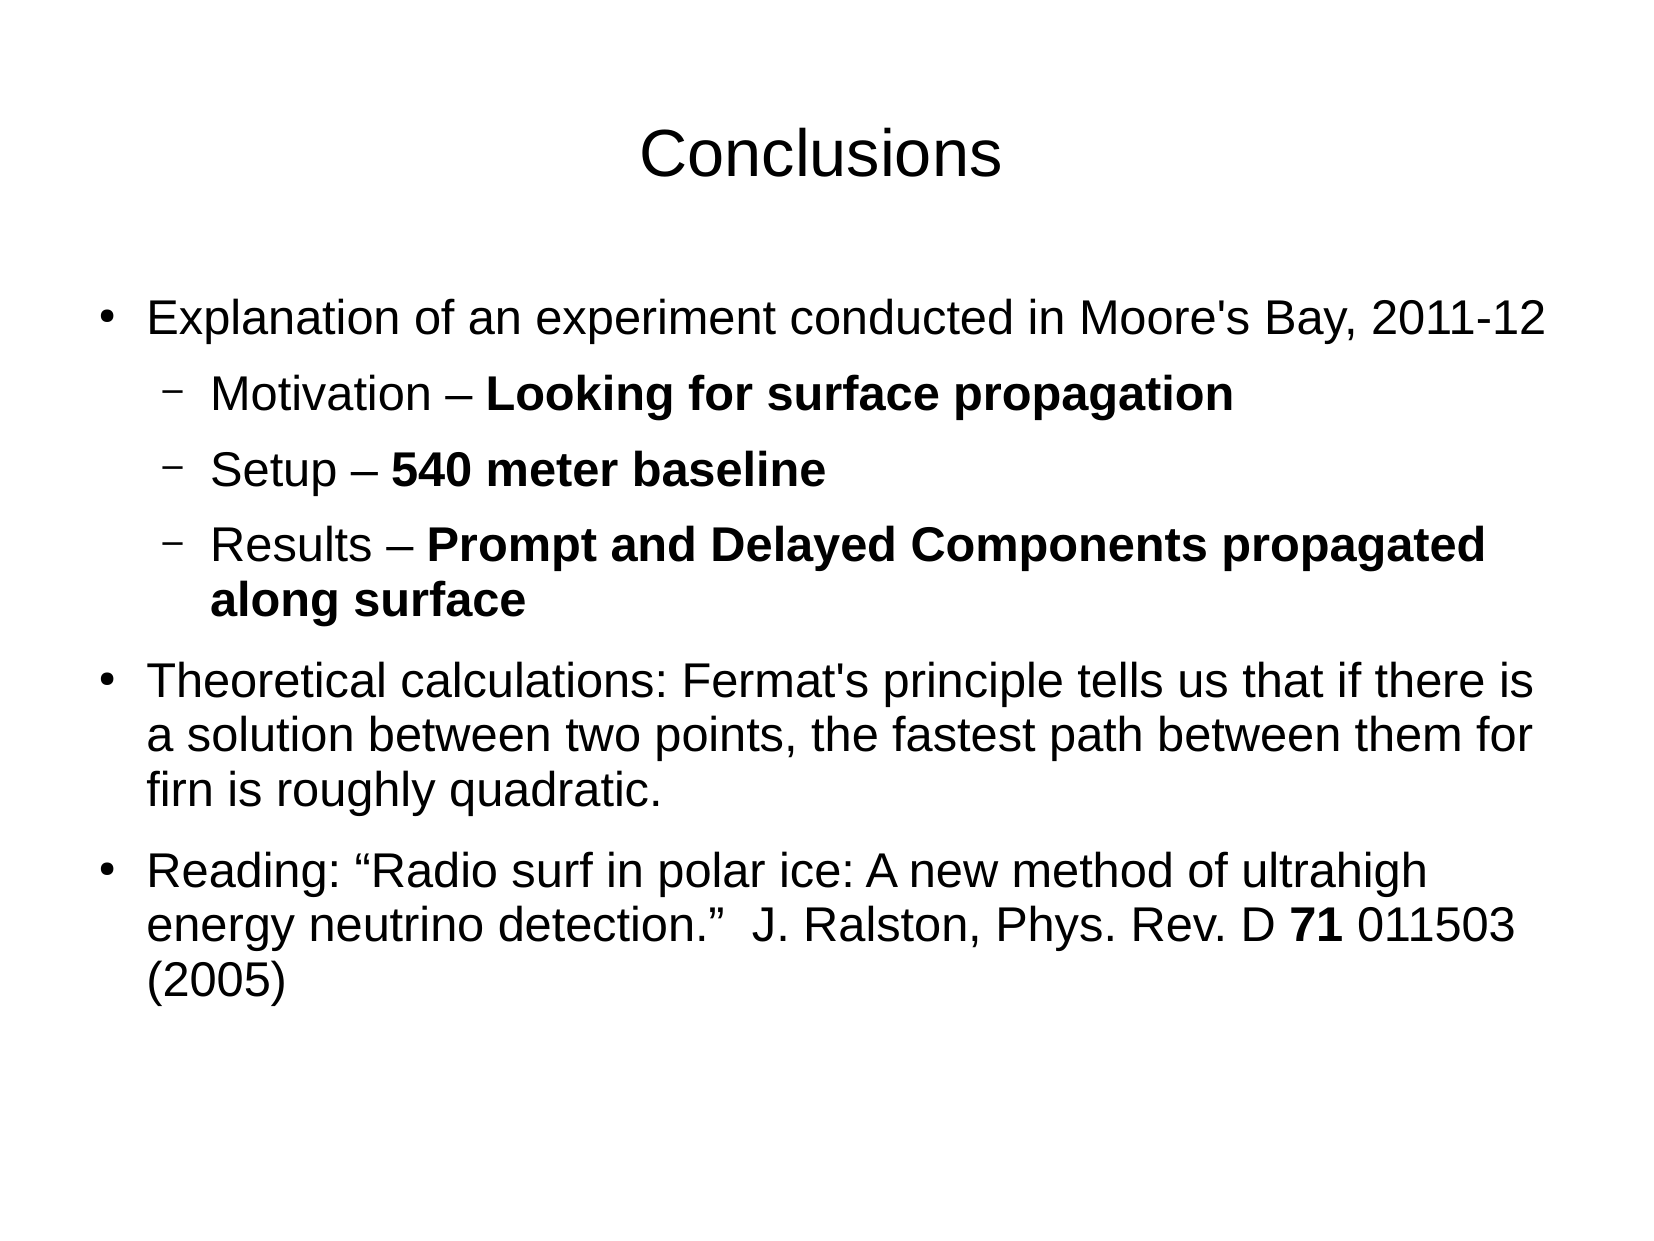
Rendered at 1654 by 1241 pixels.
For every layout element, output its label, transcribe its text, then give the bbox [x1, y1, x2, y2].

title Conclusions [82, 49, 1571, 257]
list Explanation of an experiment conducted in Moore's Bay, 2011-12 Motivation – Looking for surface propagation Setup – 540 meter baseline Results – Prompt and Delayed Components propagated along surface Theoretical calculations: Fermat's principle tells us that if there is a solution between two points, the fastest path between them for firn is roughly quadratic. Reading: “Radio surf in polar ice: A new method of ultrahigh energy neutrino detection.” J. Ralston, Phys. Rev. D 71 011503 (2005) [82, 290, 1571, 1010]
